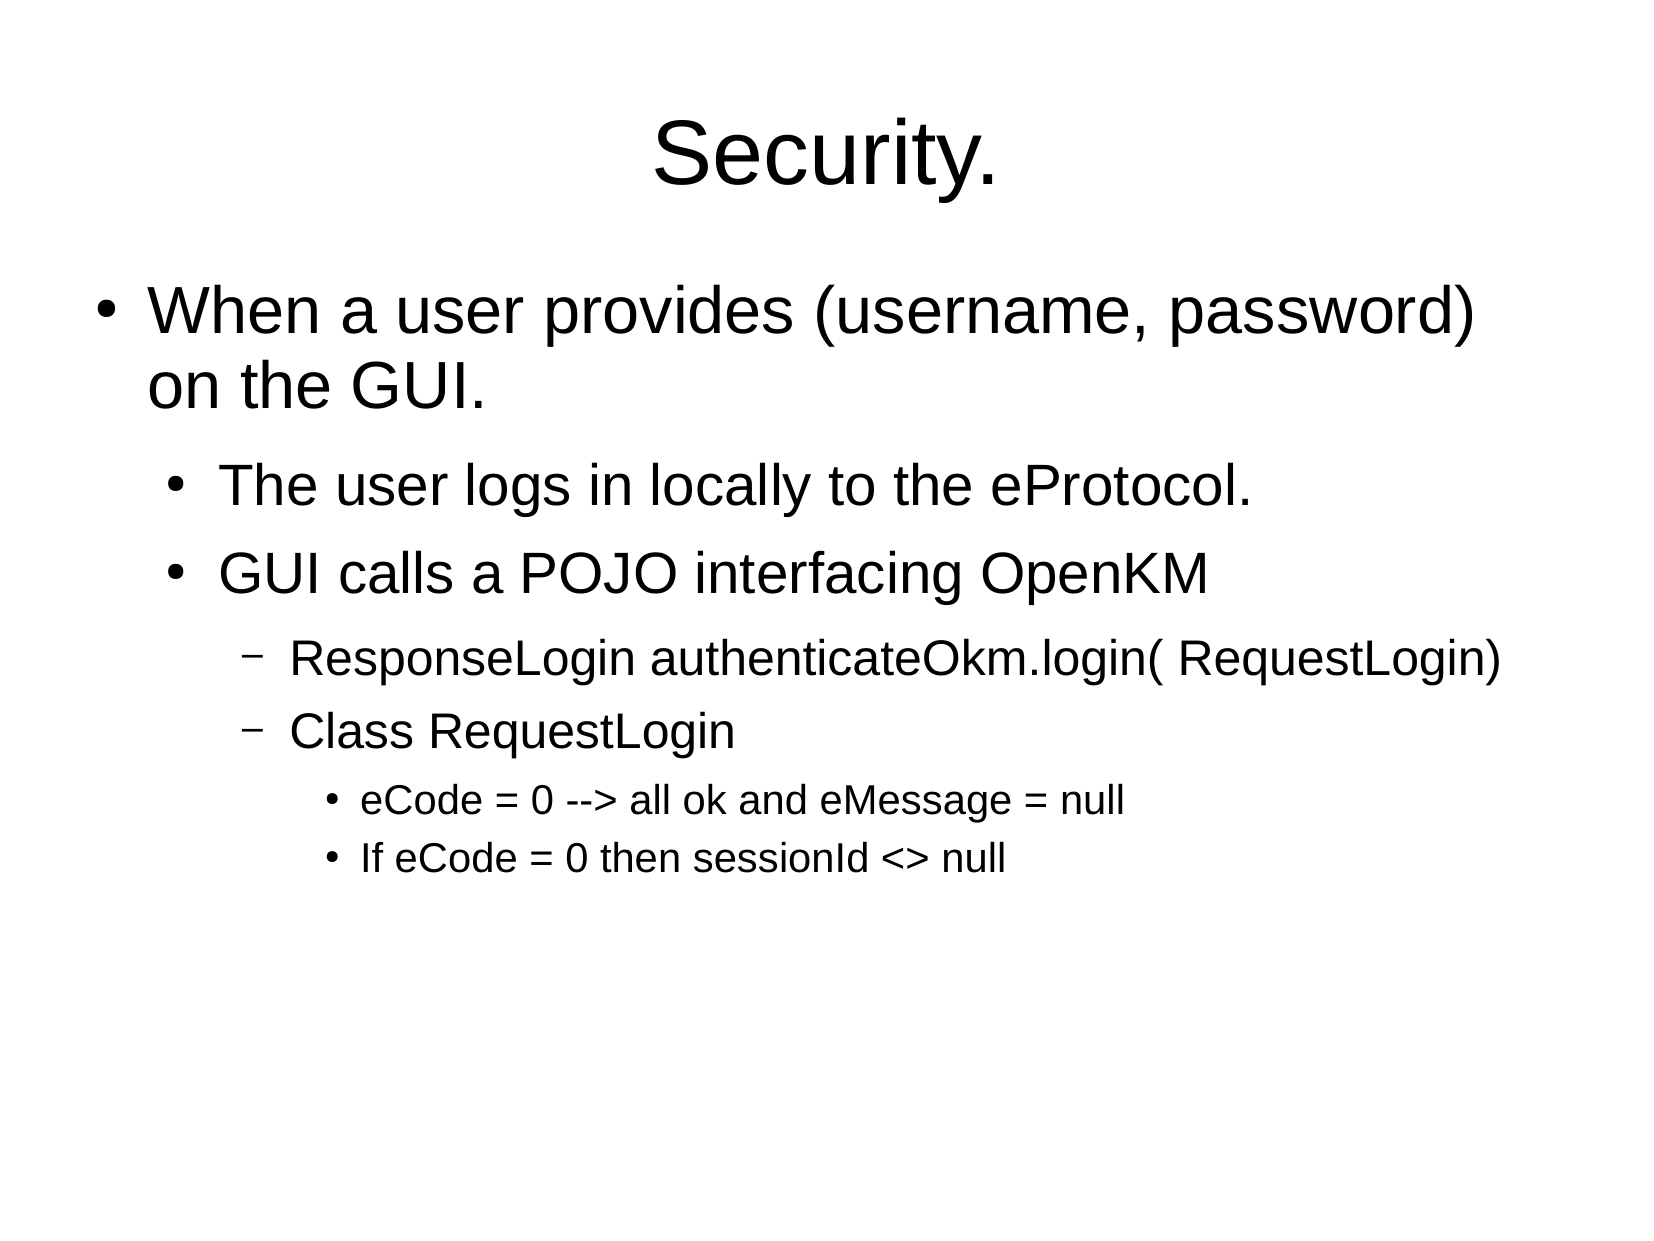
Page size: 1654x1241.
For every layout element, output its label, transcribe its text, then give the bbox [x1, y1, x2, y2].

list When a user provides (username, password) on the GUI. The user logs in locally to the eProtocol. GUI calls a POJO interfacing OpenKM ResponseLogin authenticateOkm.login( RequestLogin) Class RequestLogin eCode = 0 --> all ok and eMessage = null If eCode = 0 then sessionId <> null [76, 273, 1565, 1078]
title Security. [82, 56, 1571, 250]
